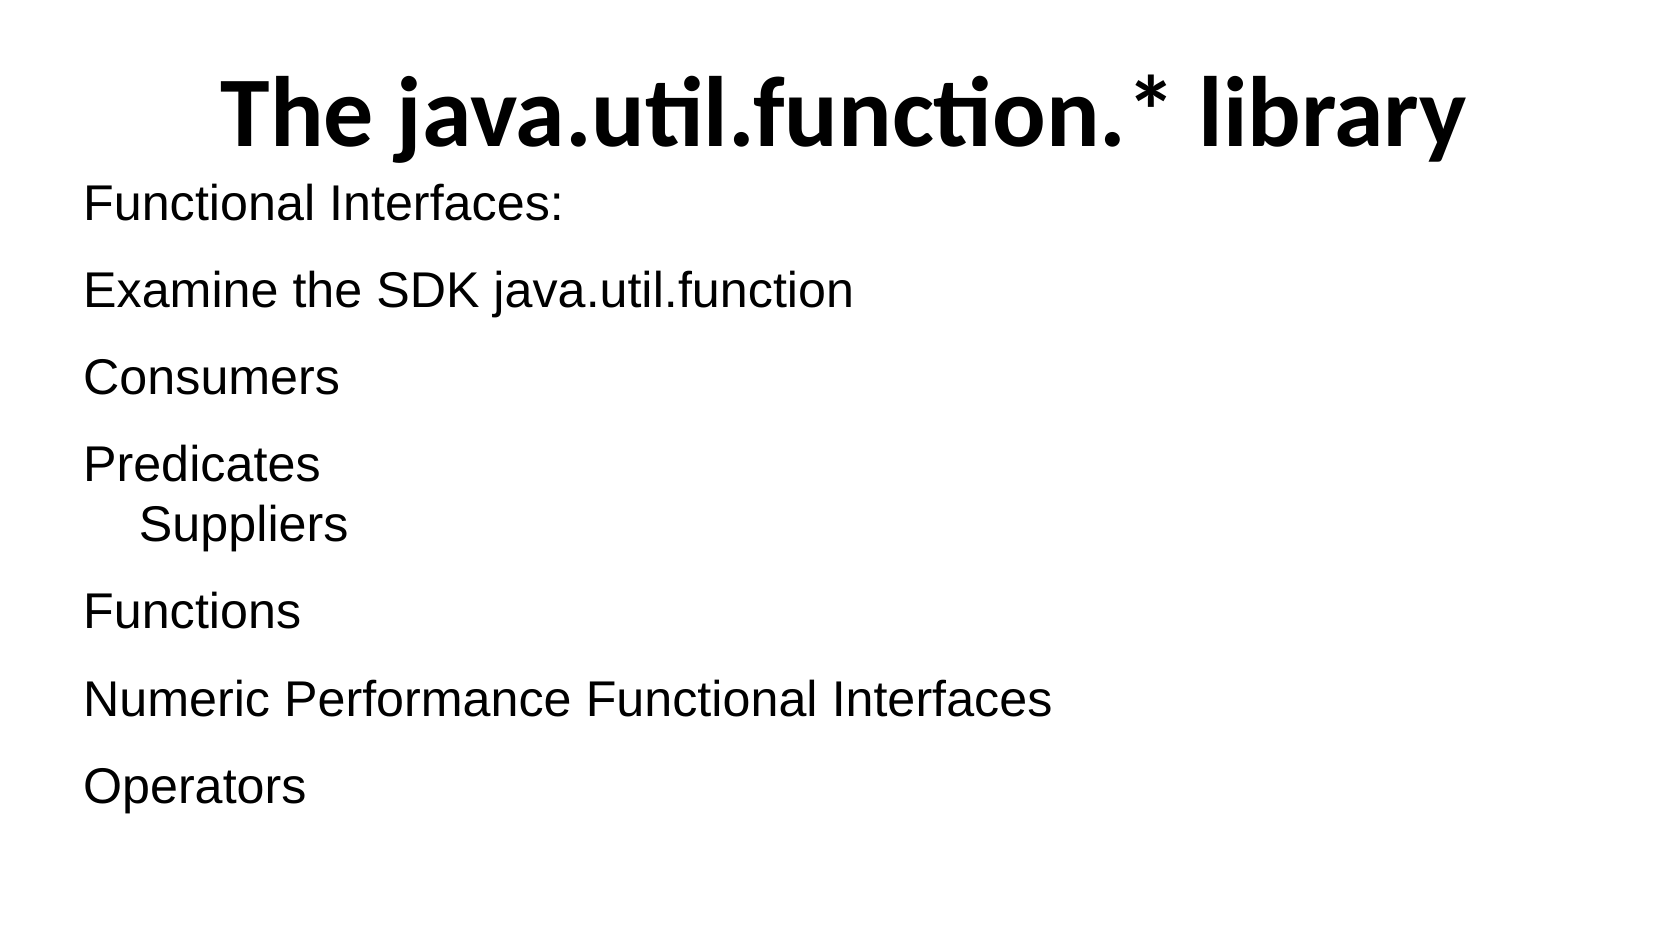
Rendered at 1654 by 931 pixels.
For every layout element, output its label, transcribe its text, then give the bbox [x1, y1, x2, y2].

list Functional Interfaces: Examine the SDK java.util.function Consumers Predicates Suppliers Functions Numeric Performance Functional Interfaces Operators [82, 168, 1538, 889]
title The java.util.function.* library [82, 36, 1571, 146]
